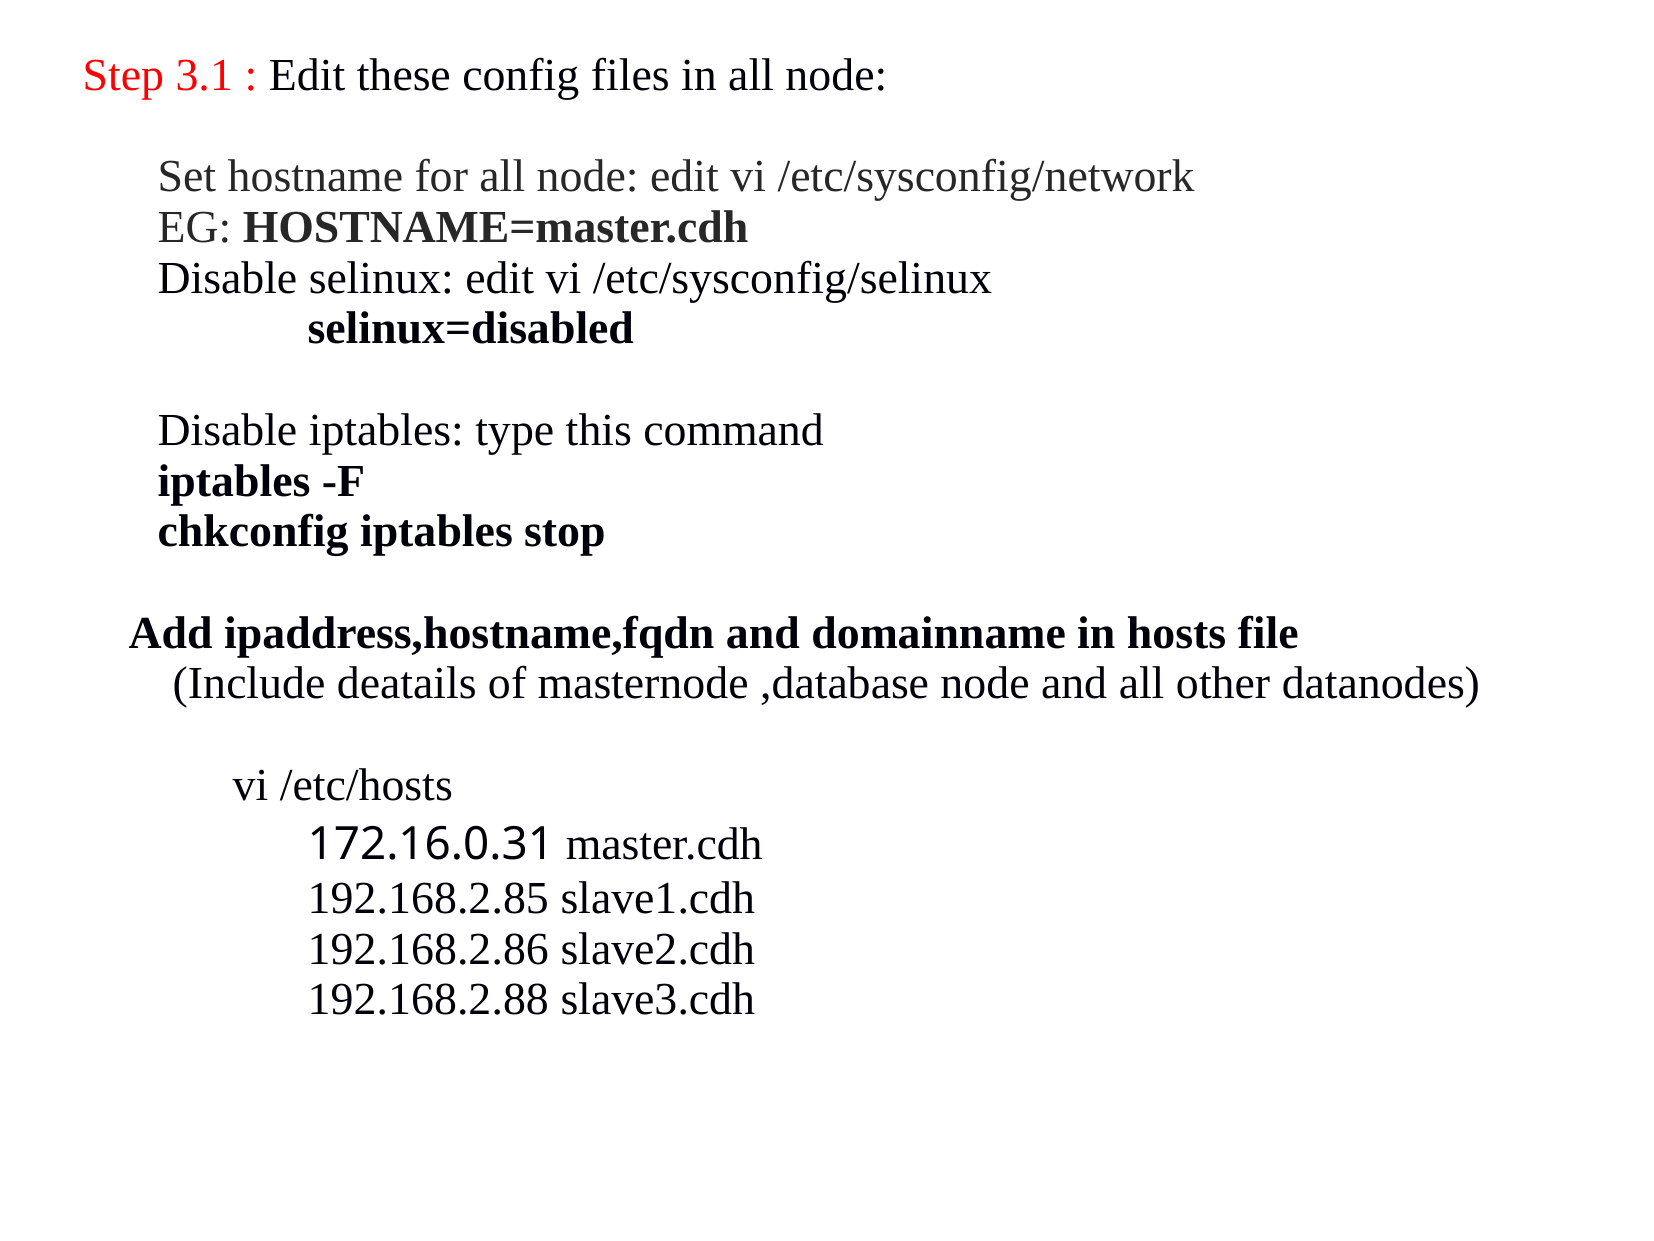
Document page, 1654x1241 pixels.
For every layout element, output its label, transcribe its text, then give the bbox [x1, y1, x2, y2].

subtitle Step 3.1 : Edit these config files in all node: Set hostname for all node: edit vi /etc/sysconfig/network EG: HOSTNAME=master.cdh Disable selinux: edit vi /etc/sysconfig/selinux selinux=disabled Disable iptables: type this command iptables -F chkconfig iptables stop Add ipaddress,hostname,fqdn and domainname in hosts file (Include deatails of masternode ,database node and all other datanodes) vi /etc/hosts 172.16.0.31 master.cdh 192.168.2.85 slave1.cdh 192.168.2.86 slave2.cdh 192.168.2.88 slave3.cdh [82, 49, 1571, 1109]
